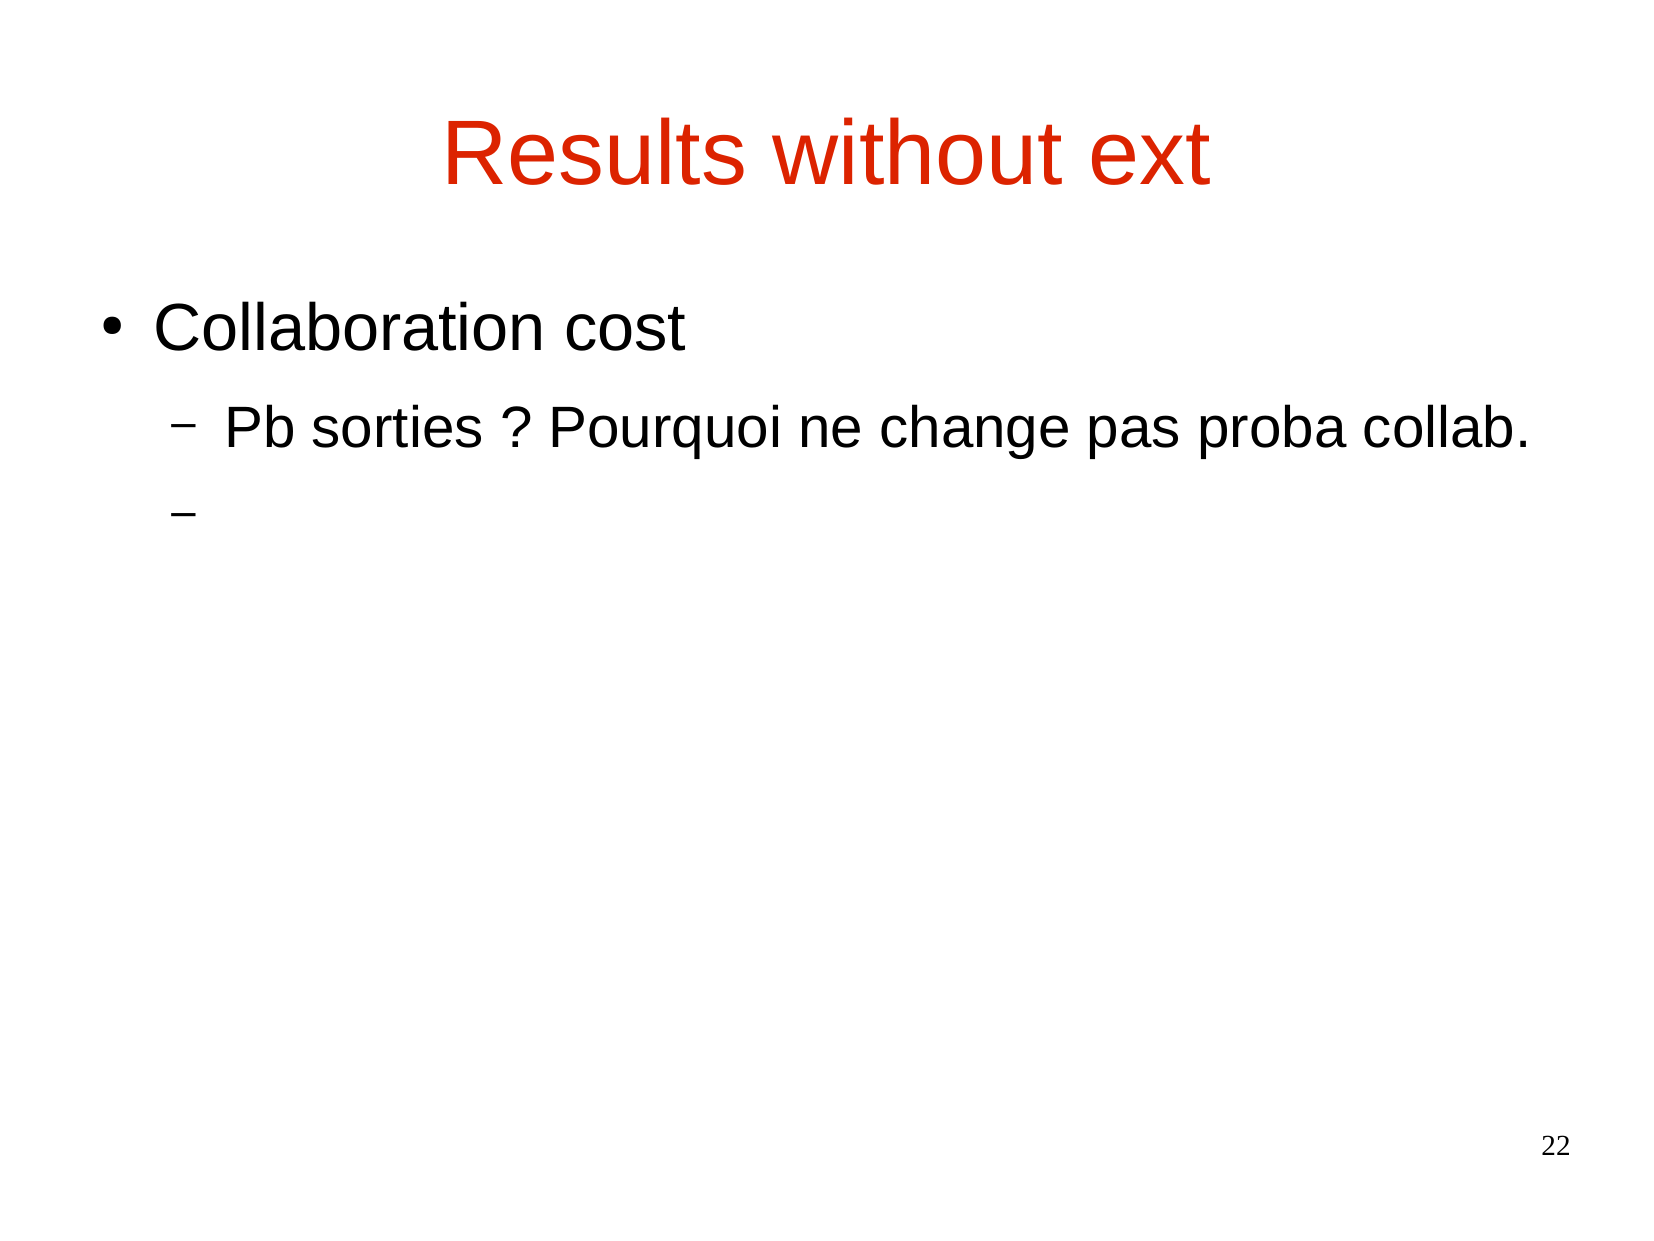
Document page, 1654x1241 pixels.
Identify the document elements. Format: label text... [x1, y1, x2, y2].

list Collaboration cost Pb sorties ? Pourquoi ne change pas proba collab. [82, 290, 1538, 1010]
title Results without ext [82, 49, 1571, 257]
